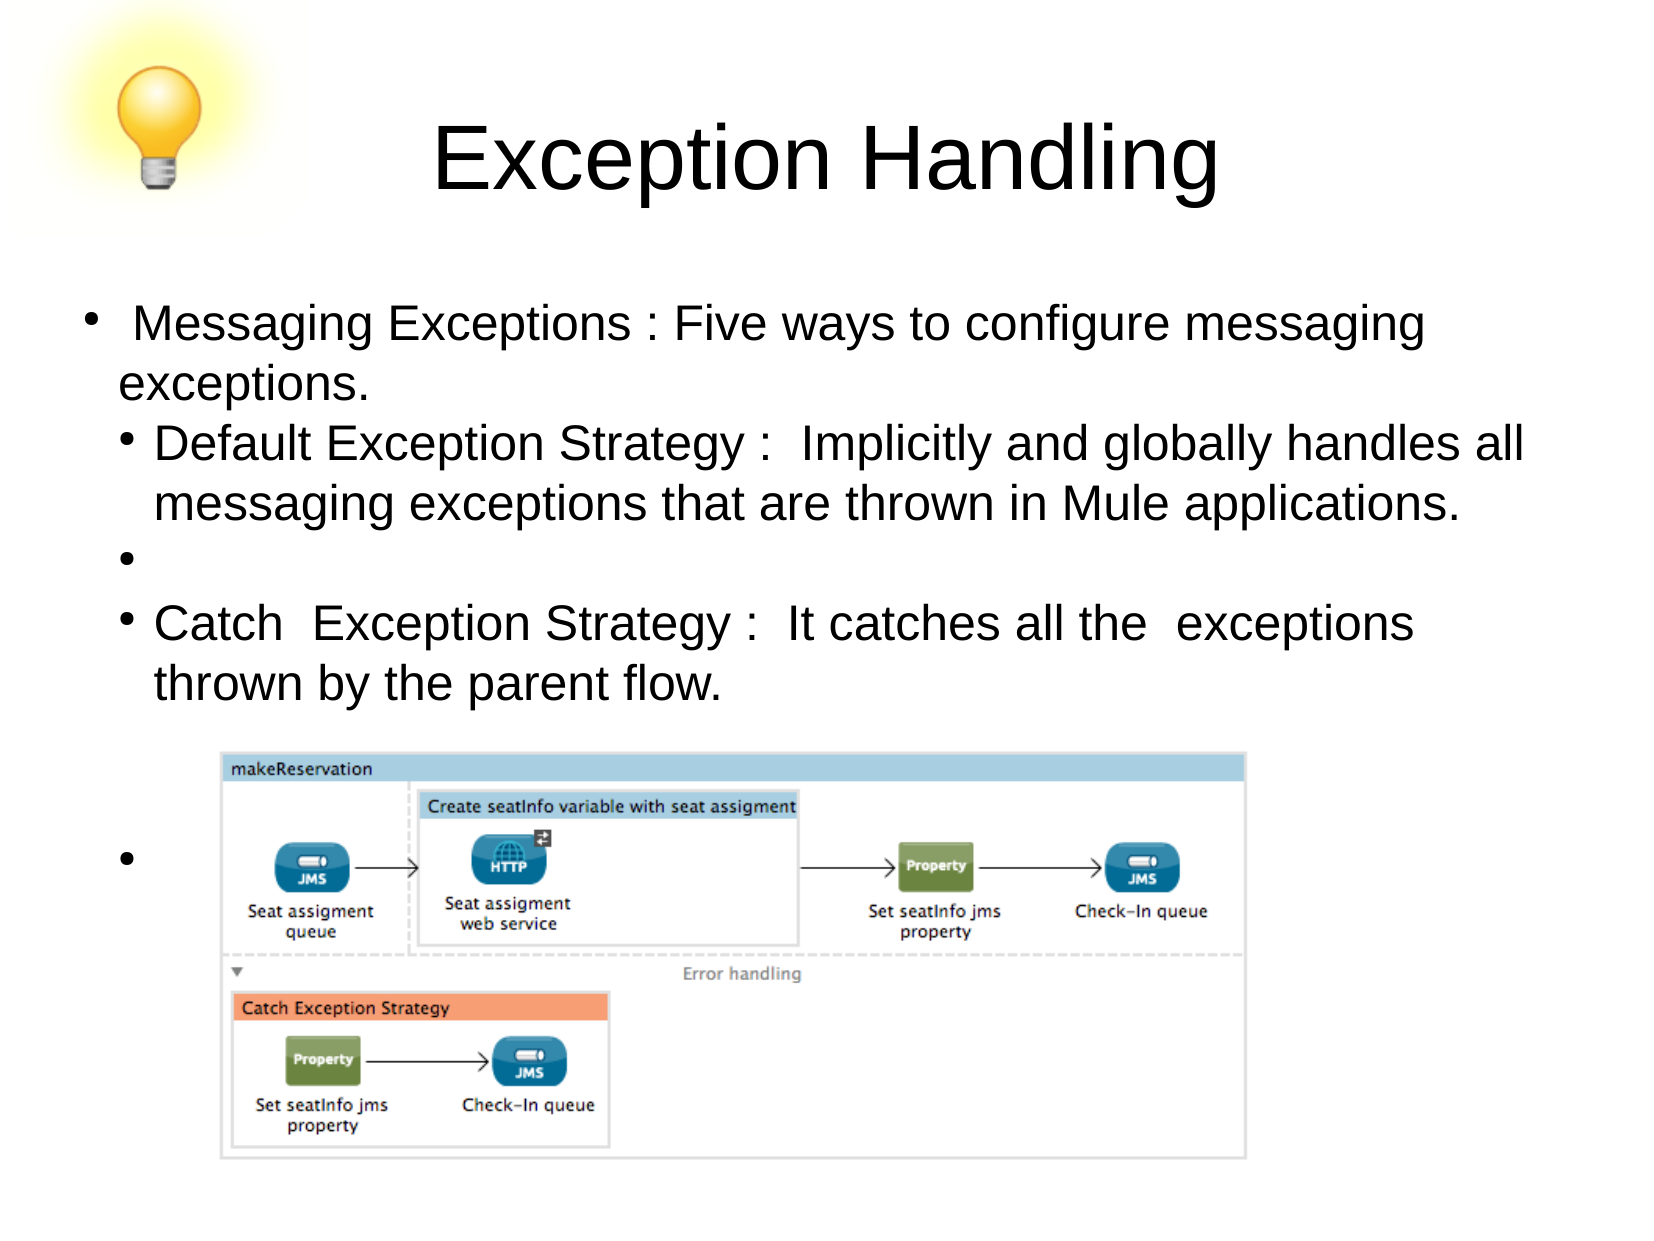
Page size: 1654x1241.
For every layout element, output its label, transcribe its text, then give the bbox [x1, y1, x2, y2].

picture [217, 744, 1252, 1166]
text_box Exception Handling [82, 49, 1571, 257]
picture [7, 0, 307, 237]
text_box Messaging Exceptions : Five ways to configure messaging exceptions. Default Exception Strategy : Implicitly and globally handles all messaging exceptions that are thrown in Mule applications. Catch Exception Strategy : It catches all the exceptions thrown by the parent flow. [82, 290, 1571, 1010]
